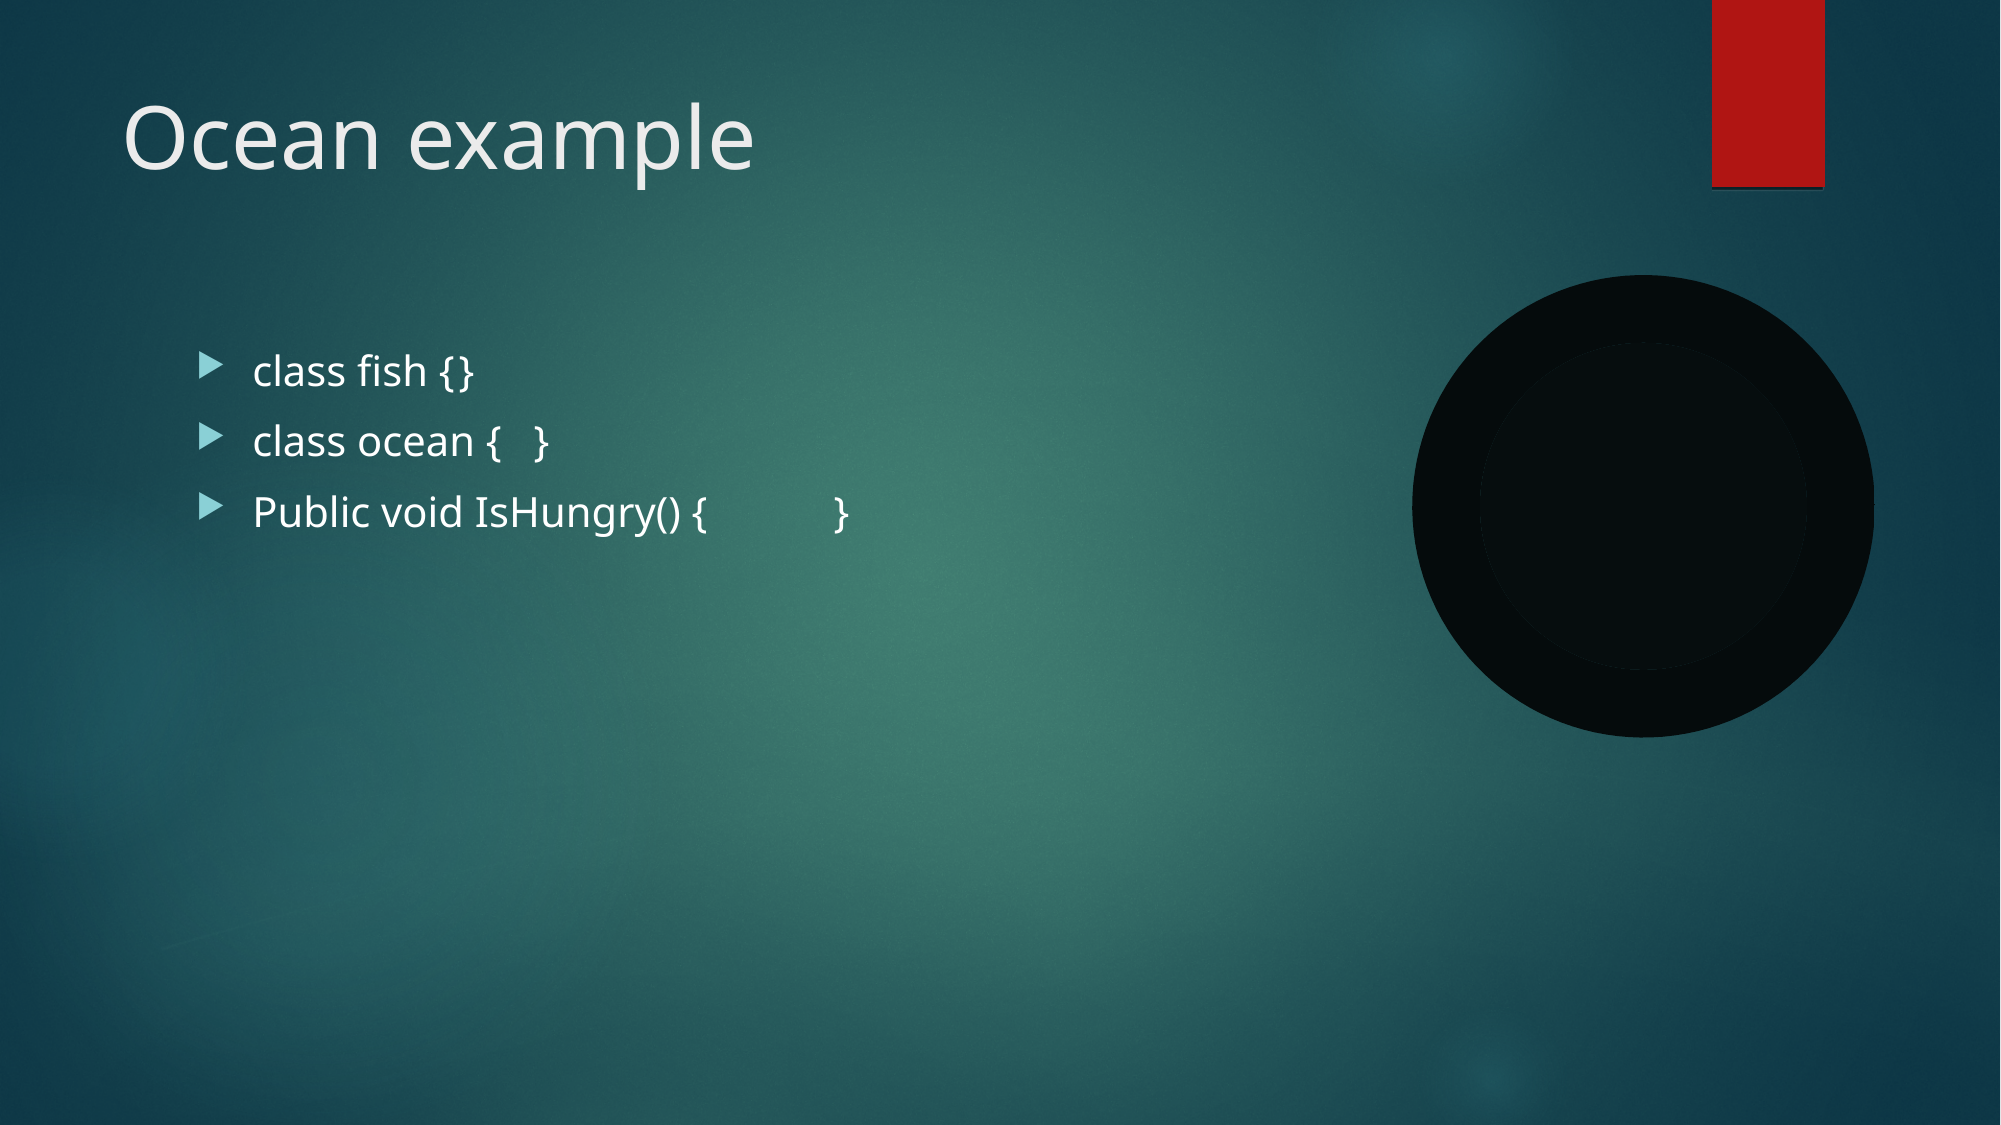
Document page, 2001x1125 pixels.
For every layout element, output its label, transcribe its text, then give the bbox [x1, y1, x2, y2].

list class fish { } class ocean { } Public void IsHungry() { } [181, 336, 1649, 601]
title Ocean example [106, 74, 1649, 305]
